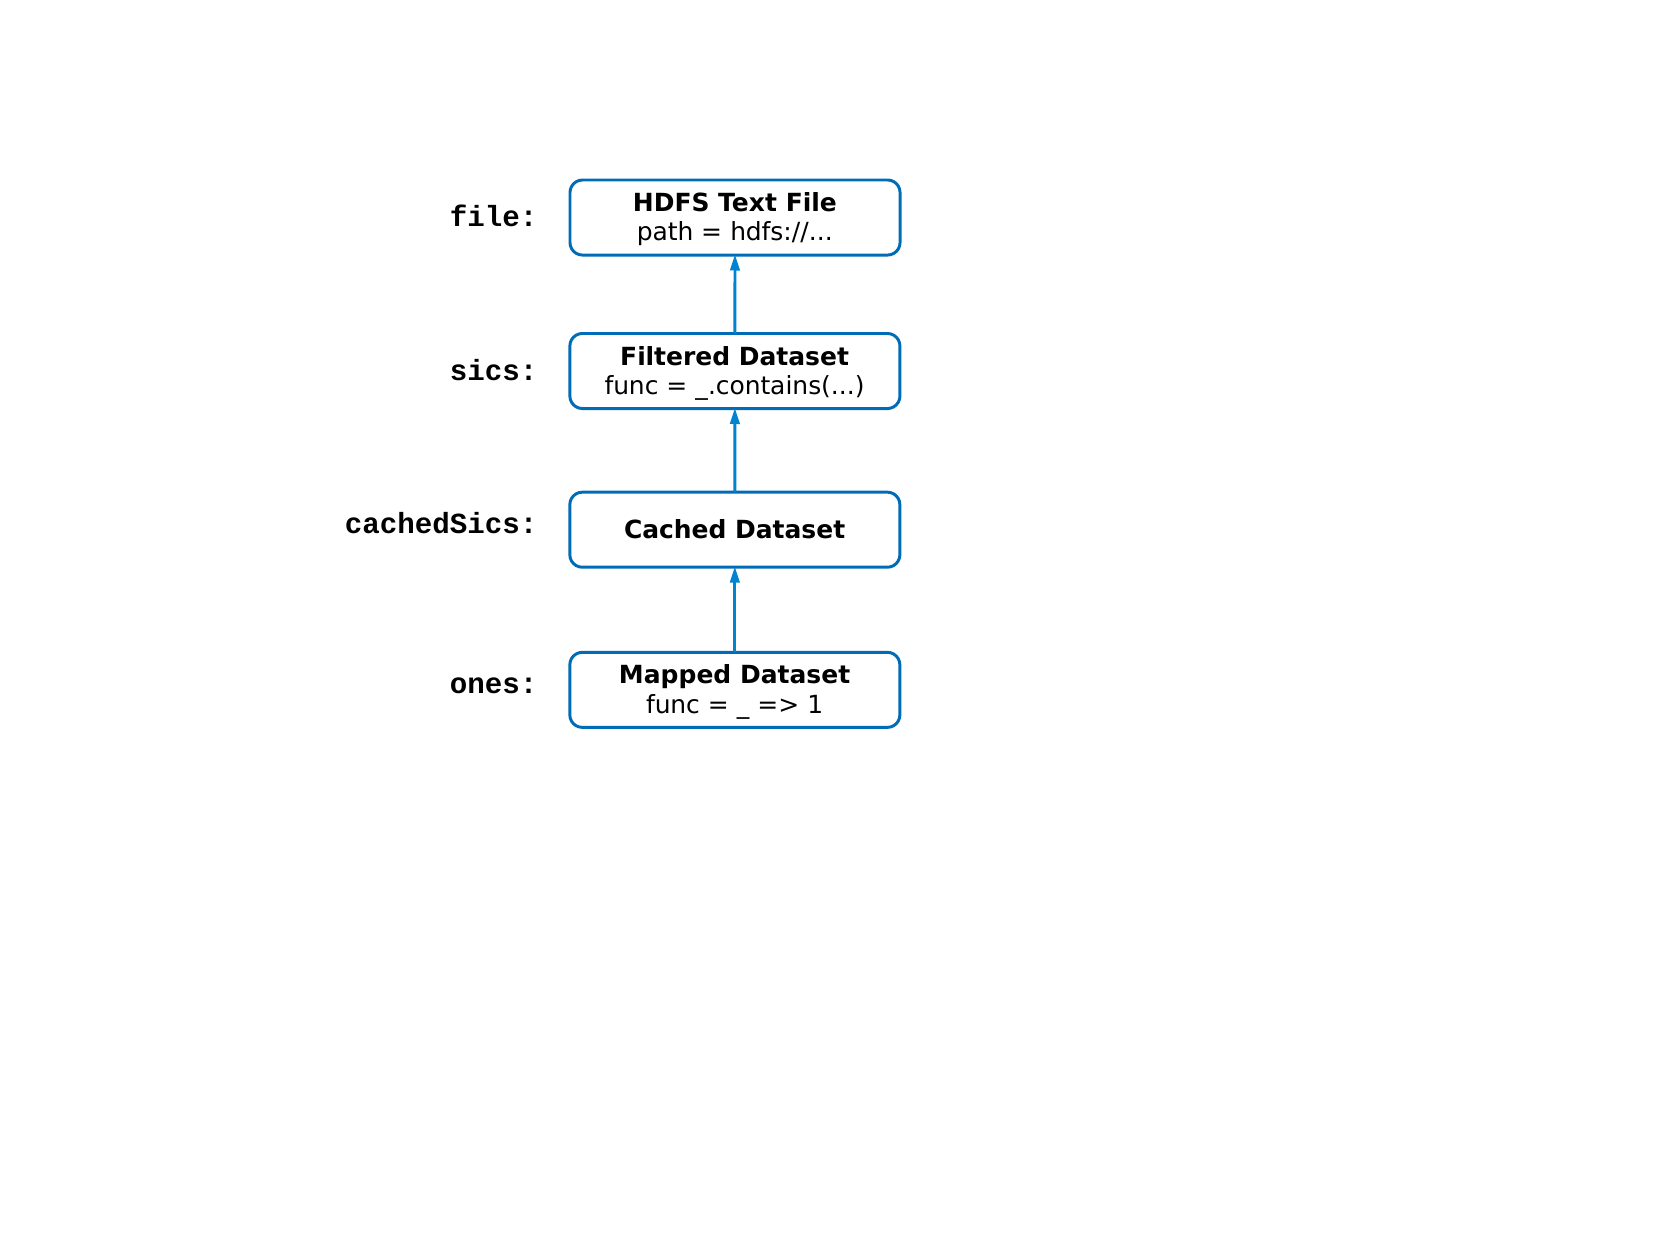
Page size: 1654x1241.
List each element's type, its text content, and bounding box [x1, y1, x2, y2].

text_box Mapped Dataset func = _ => 1 [569, 652, 900, 728]
text_box file: [435, 195, 556, 243]
text_box ones: [435, 661, 556, 710]
text_box Cached Dataset [569, 492, 900, 568]
text_box sics: [435, 348, 556, 397]
text_box cachedSics: [330, 502, 556, 550]
text_box Filtered Dataset func = _.contains(...) [569, 333, 900, 409]
text_box HDFS Text File path = hdfs://... [570, 180, 901, 256]
